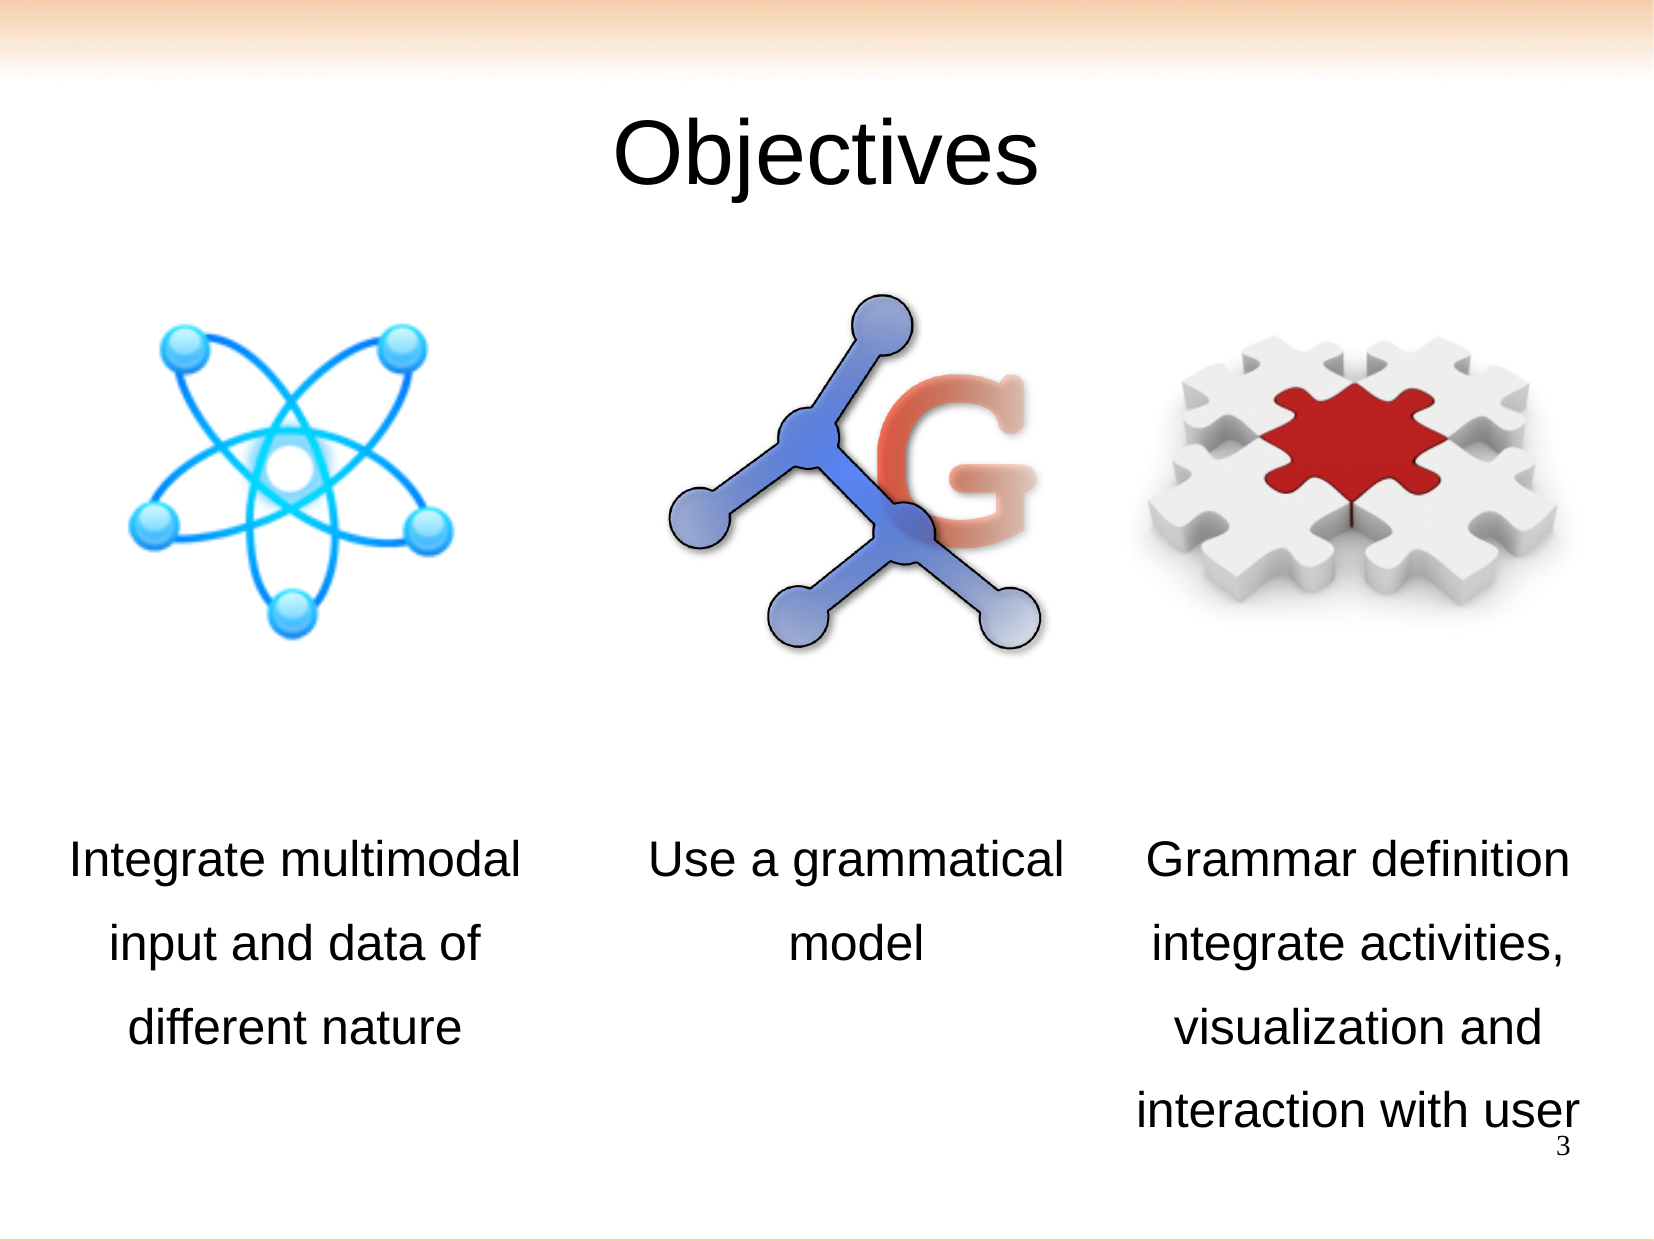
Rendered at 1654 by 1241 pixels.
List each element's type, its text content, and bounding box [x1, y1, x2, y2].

text_box Use a grammatical model [605, 796, 1107, 951]
picture [0, 0, 1654, 1241]
text_box Integrate multimodal input and data of different nature [44, 796, 547, 1035]
title Objectives [82, 49, 1571, 257]
text_box Grammar definition integrate activities, visualization and interaction with user [1107, 796, 1610, 1118]
